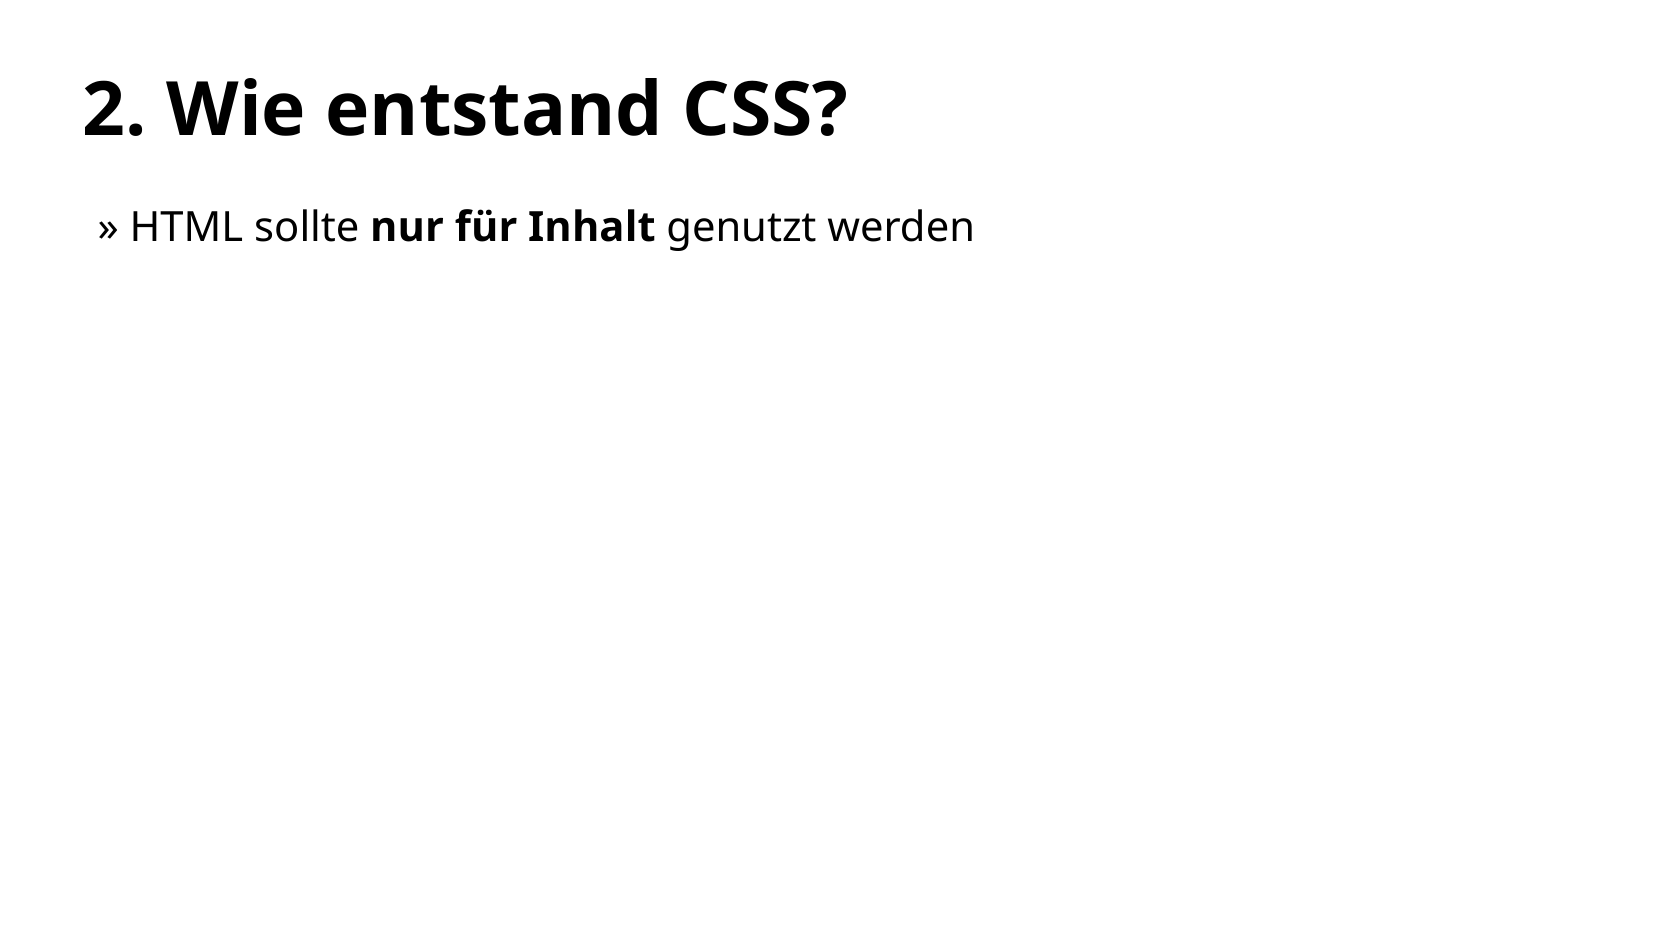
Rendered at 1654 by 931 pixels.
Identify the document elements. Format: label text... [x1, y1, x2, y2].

text_box » HTML sollte nur für Inhalt genutzt werden [82, 189, 1536, 257]
title 2. Wie entstand CSS? [82, 59, 1571, 154]
